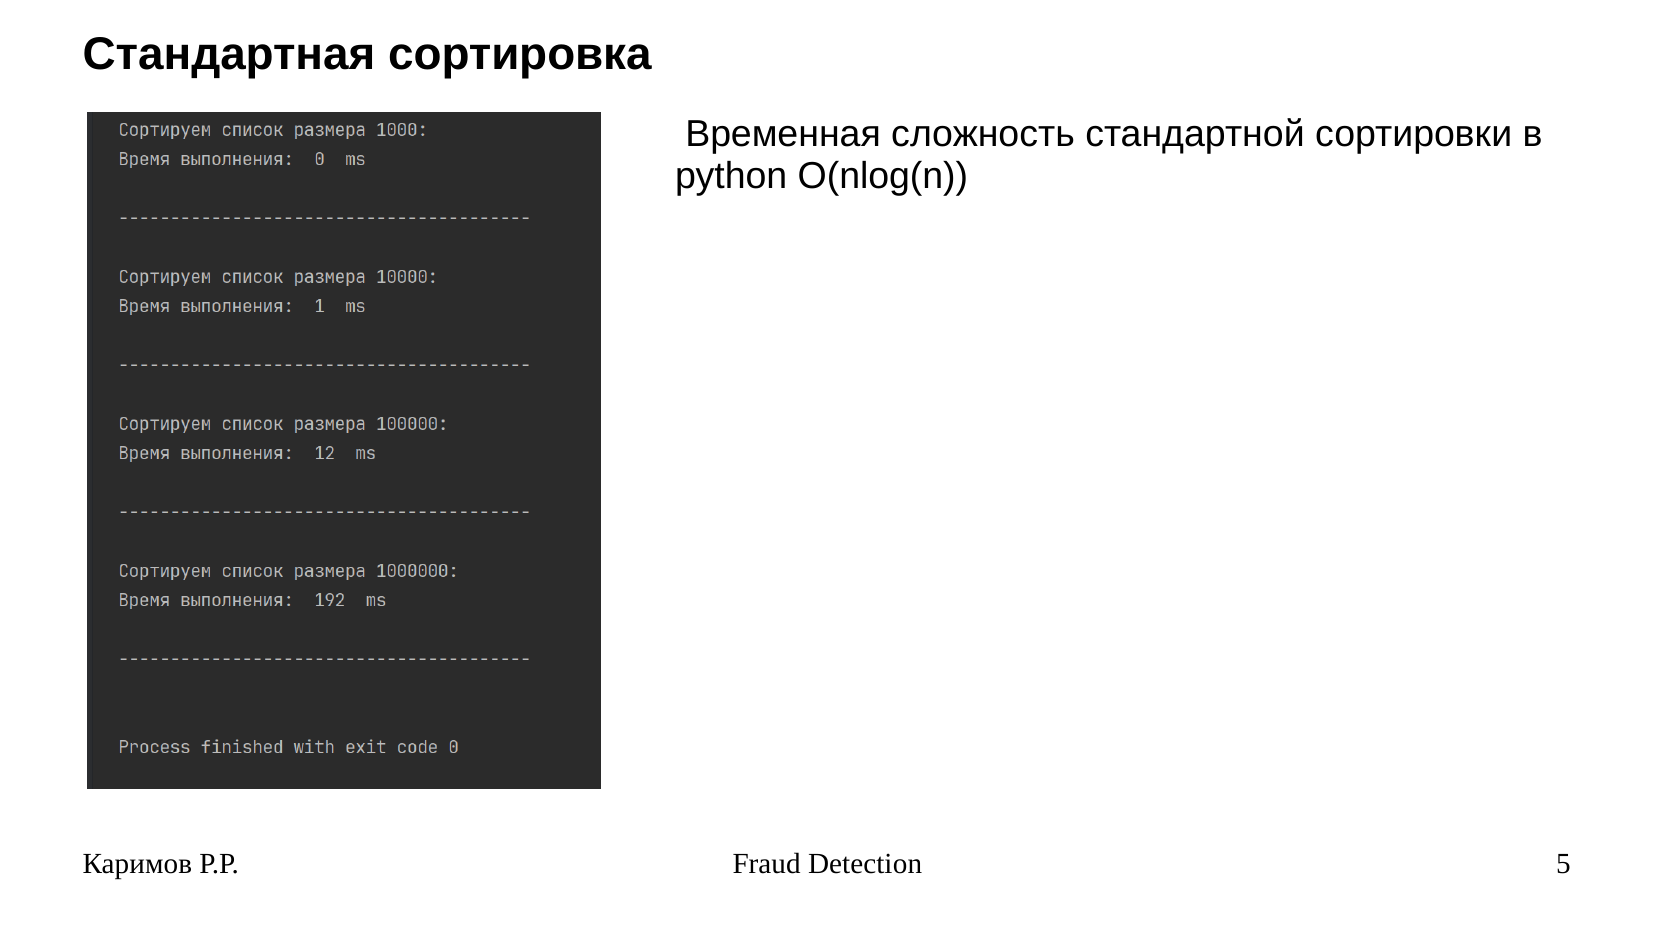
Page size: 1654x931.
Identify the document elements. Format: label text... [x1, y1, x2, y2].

title Стандартная сортировка [82, 15, 1571, 91]
list Временная сложность стандартной сортировки в python O(nlog(n)) [675, 112, 1576, 713]
picture [87, 112, 601, 789]
